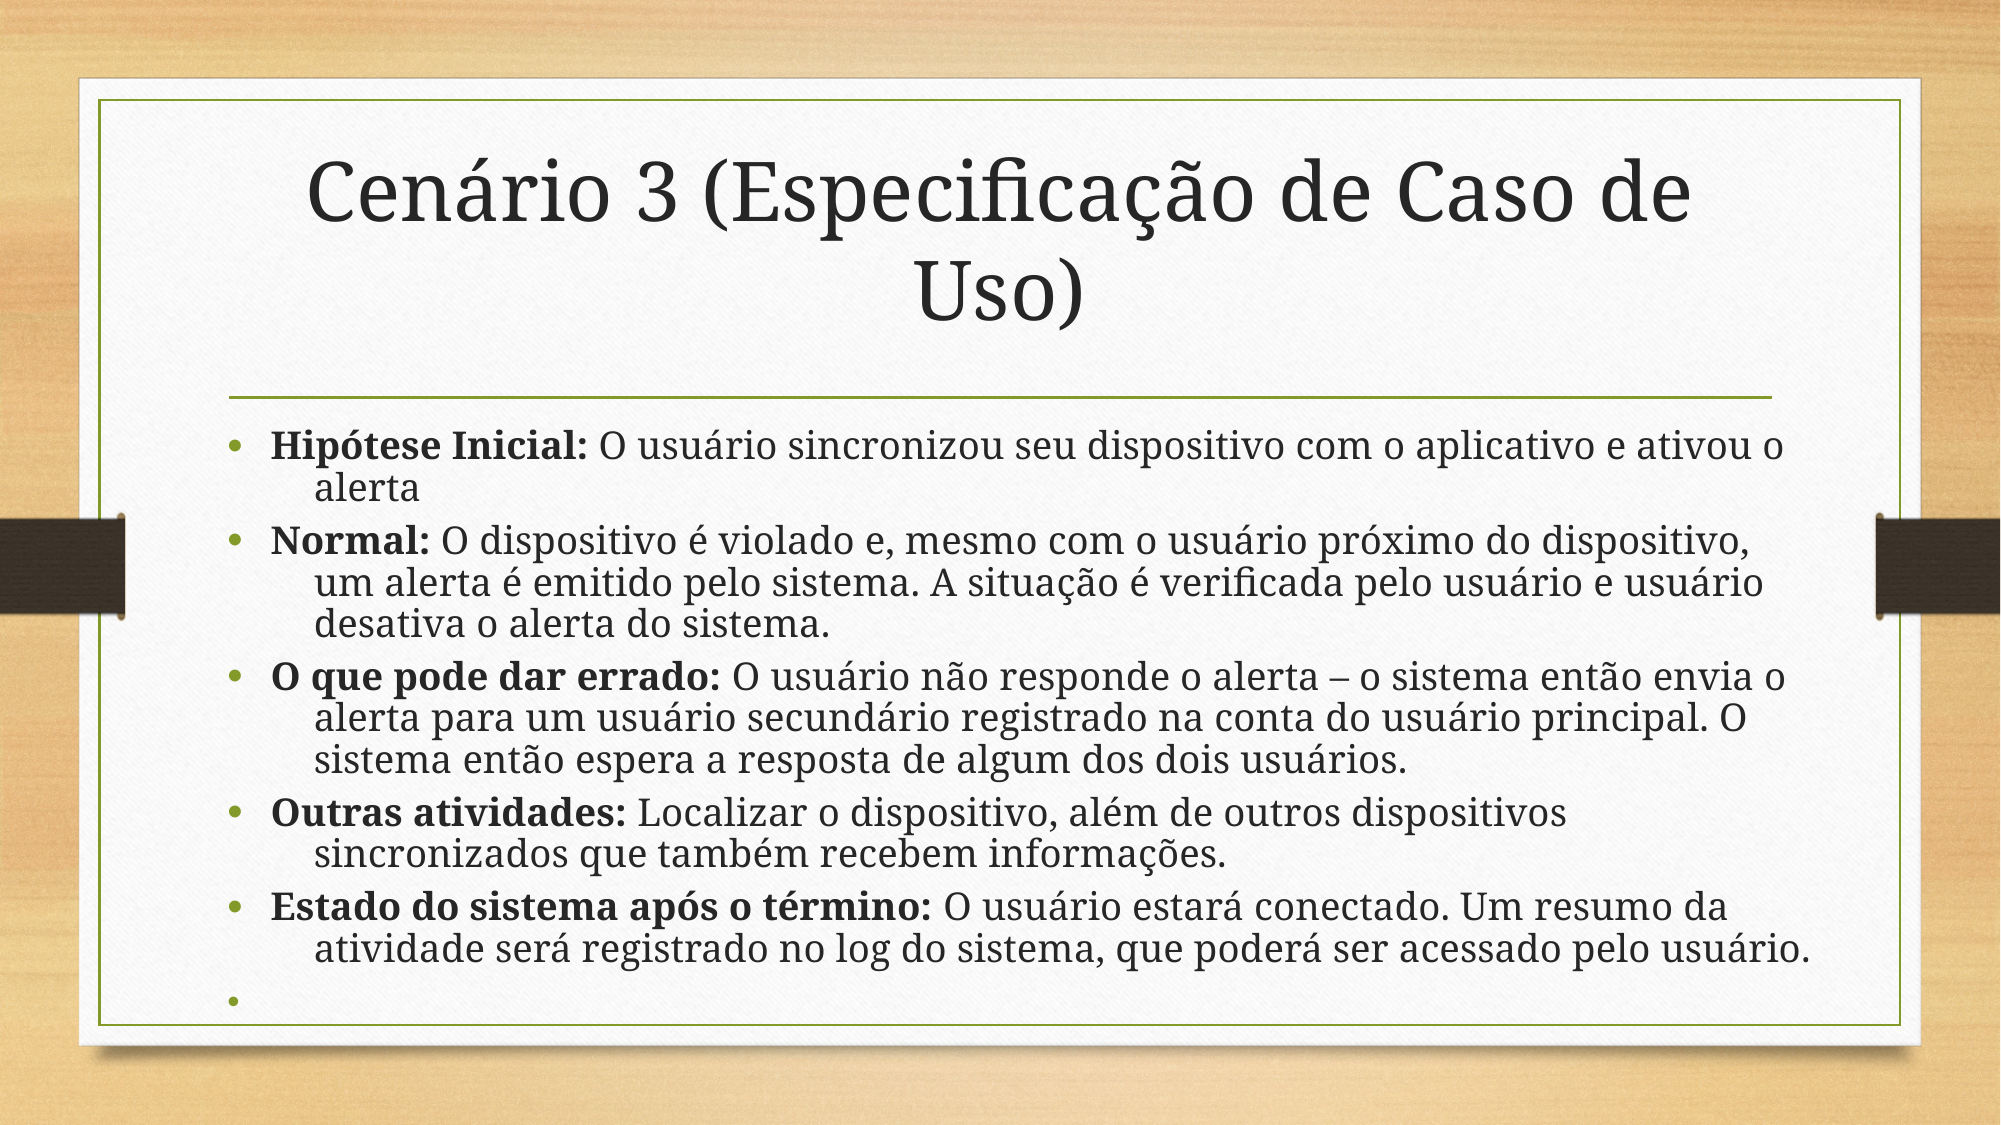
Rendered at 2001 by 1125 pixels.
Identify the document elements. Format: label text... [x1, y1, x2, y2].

text_box Cenário 3 (Especificação de Caso de Uso) [212, 131, 1788, 346]
list Hipótese Inicial: O usuário sincronizou seu dispositivo com o aplicativo e ativou o alerta Normal: O dispositivo é violado e, mesmo com o usuário próximo do dispositivo, um alerta é emitido pelo sistema. A situação é verificada pelo usuário e usuário desativa o alerta do sistema. O que pode dar errado: O usuário não responde o alerta – o sistema então envia o alerta para um usuário secundário registrado na conta do usuário principal. O sistema então espera a resposta de algum dos dois usuários. Outras atividades: Localizar o dispositivo, além de outros dispositivos sincronizados que também recebem informações. Estado do sistema após o término: O usuário estará conectado. Um resumo da atividade será registrado no log do sistema, que poderá ser acessado pelo usuário. [212, 419, 1837, 1011]
